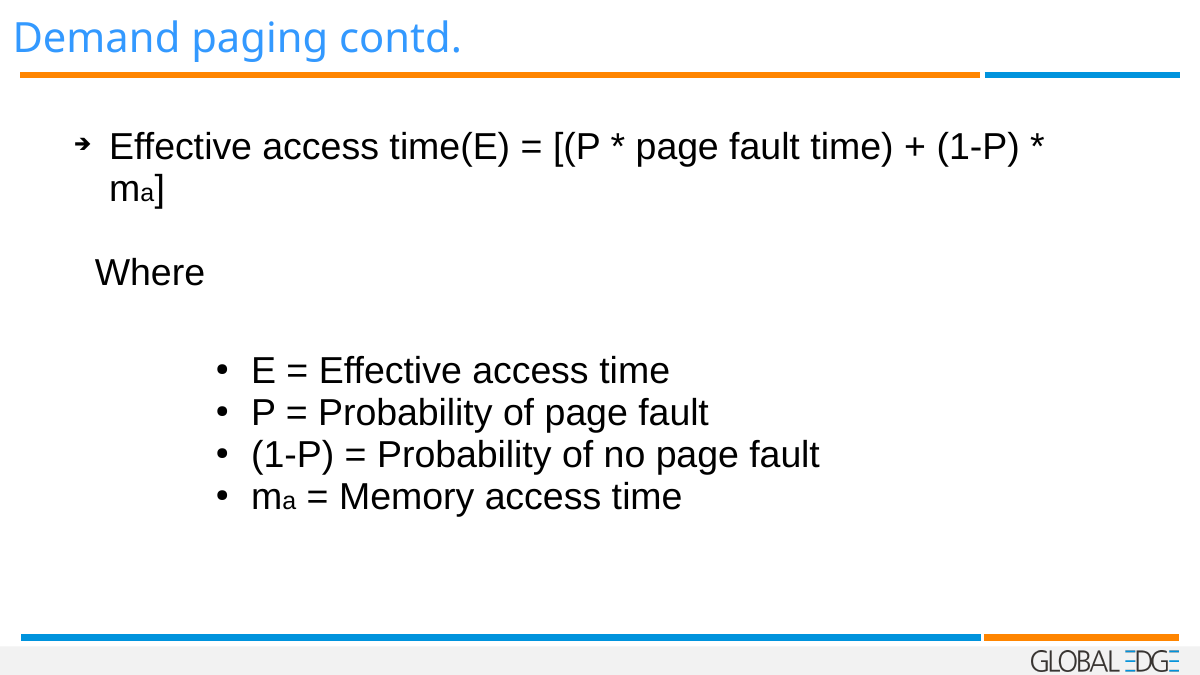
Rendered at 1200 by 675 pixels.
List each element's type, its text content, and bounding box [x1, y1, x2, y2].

text_box E = Effective access time P = Probability of page fault (1-P) = Probability of no page fault ma = Memory access time [200, 342, 836, 526]
text_box Effective access time(E) = [(P * page fault time) + (1-P) * ma] Where [59, 118, 1111, 579]
picture [1031, 650, 1179, 672]
title Demand paging contd. [12, 9, 1088, 63]
